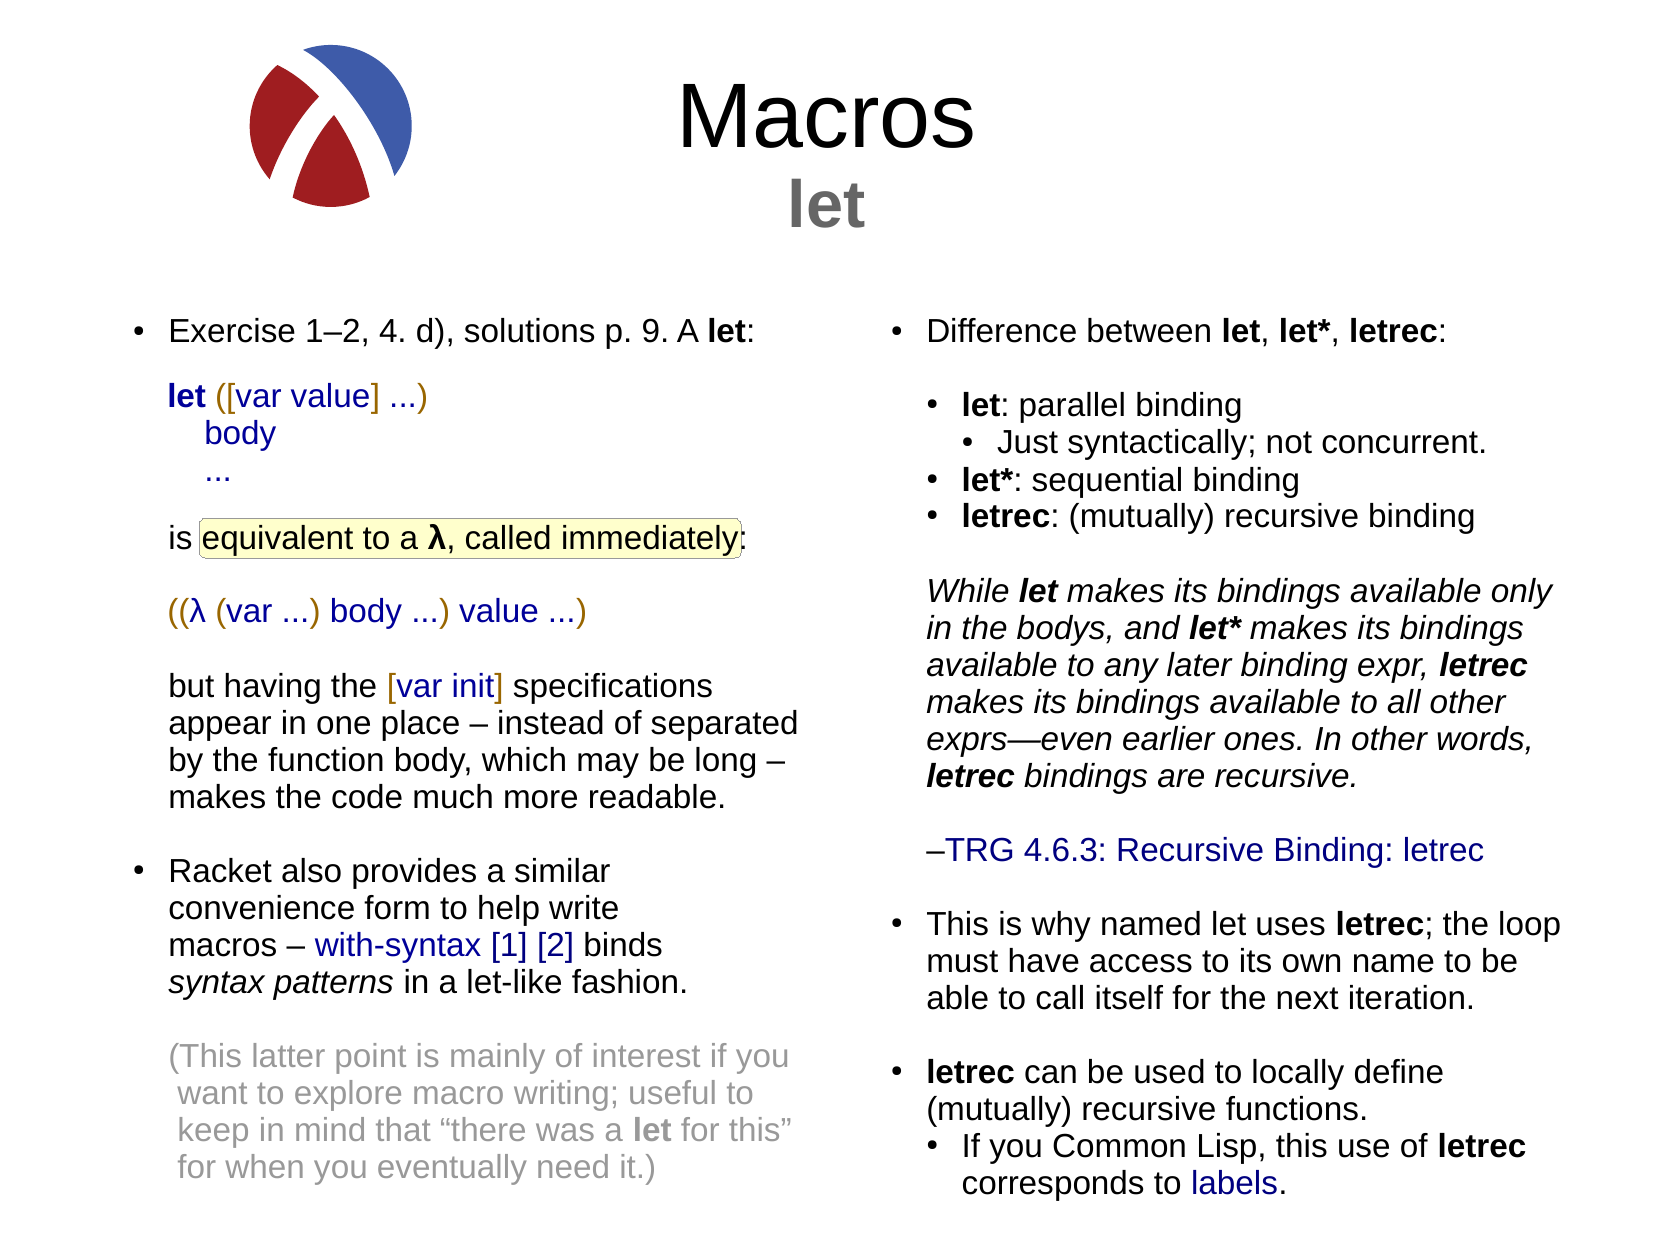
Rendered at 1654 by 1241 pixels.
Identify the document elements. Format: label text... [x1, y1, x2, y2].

text_box but having the [var init] specifications appear in one place – instead of separated by the function body, which may be long – makes the code much more readable. Racket also provides a similar convenience form to help write macros – with-syntax [1] [2] binds syntax patterns in a let-like fashion. (This latter point is mainly of interest if you want to explore macro writing; useful to keep in mind that “there was a let for this” for when you eventually need it.) [82, 659, 830, 1209]
text_box Exercise 1–2, 4. d), solutions p. 9. A let: [82, 305, 820, 387]
title Macros let [82, 49, 1571, 257]
picture [248, 43, 413, 208]
text_box let ([var value] ...) body ... [152, 370, 754, 512]
text_box is equivalent to a λ, called immediately: [82, 512, 820, 593]
text_box Difference between let, let*, letrec: let: parallel binding Just syntactically; not concurrent. let*: sequential binding letrec: (mutually) recursive binding While let makes its bindings available only in the bodys, and let* makes its bindings available to any later binding expr, letrec makes its bindings available to all other exprs—even earlier ones. In other words, letrec bindings are recursive. –TRG 4.6.3: Recursive Binding: letrec This is why named let uses letrec; the loop must have access to its own name to be able to call itself for the next iteration. letrec can be used to locally define (mutually) recursive functions. If you Common Lisp, this use of letrec corresponds to labels. [840, 305, 1578, 1221]
text_box ((λ (var ...) body ...) value ...) [152, 585, 754, 653]
